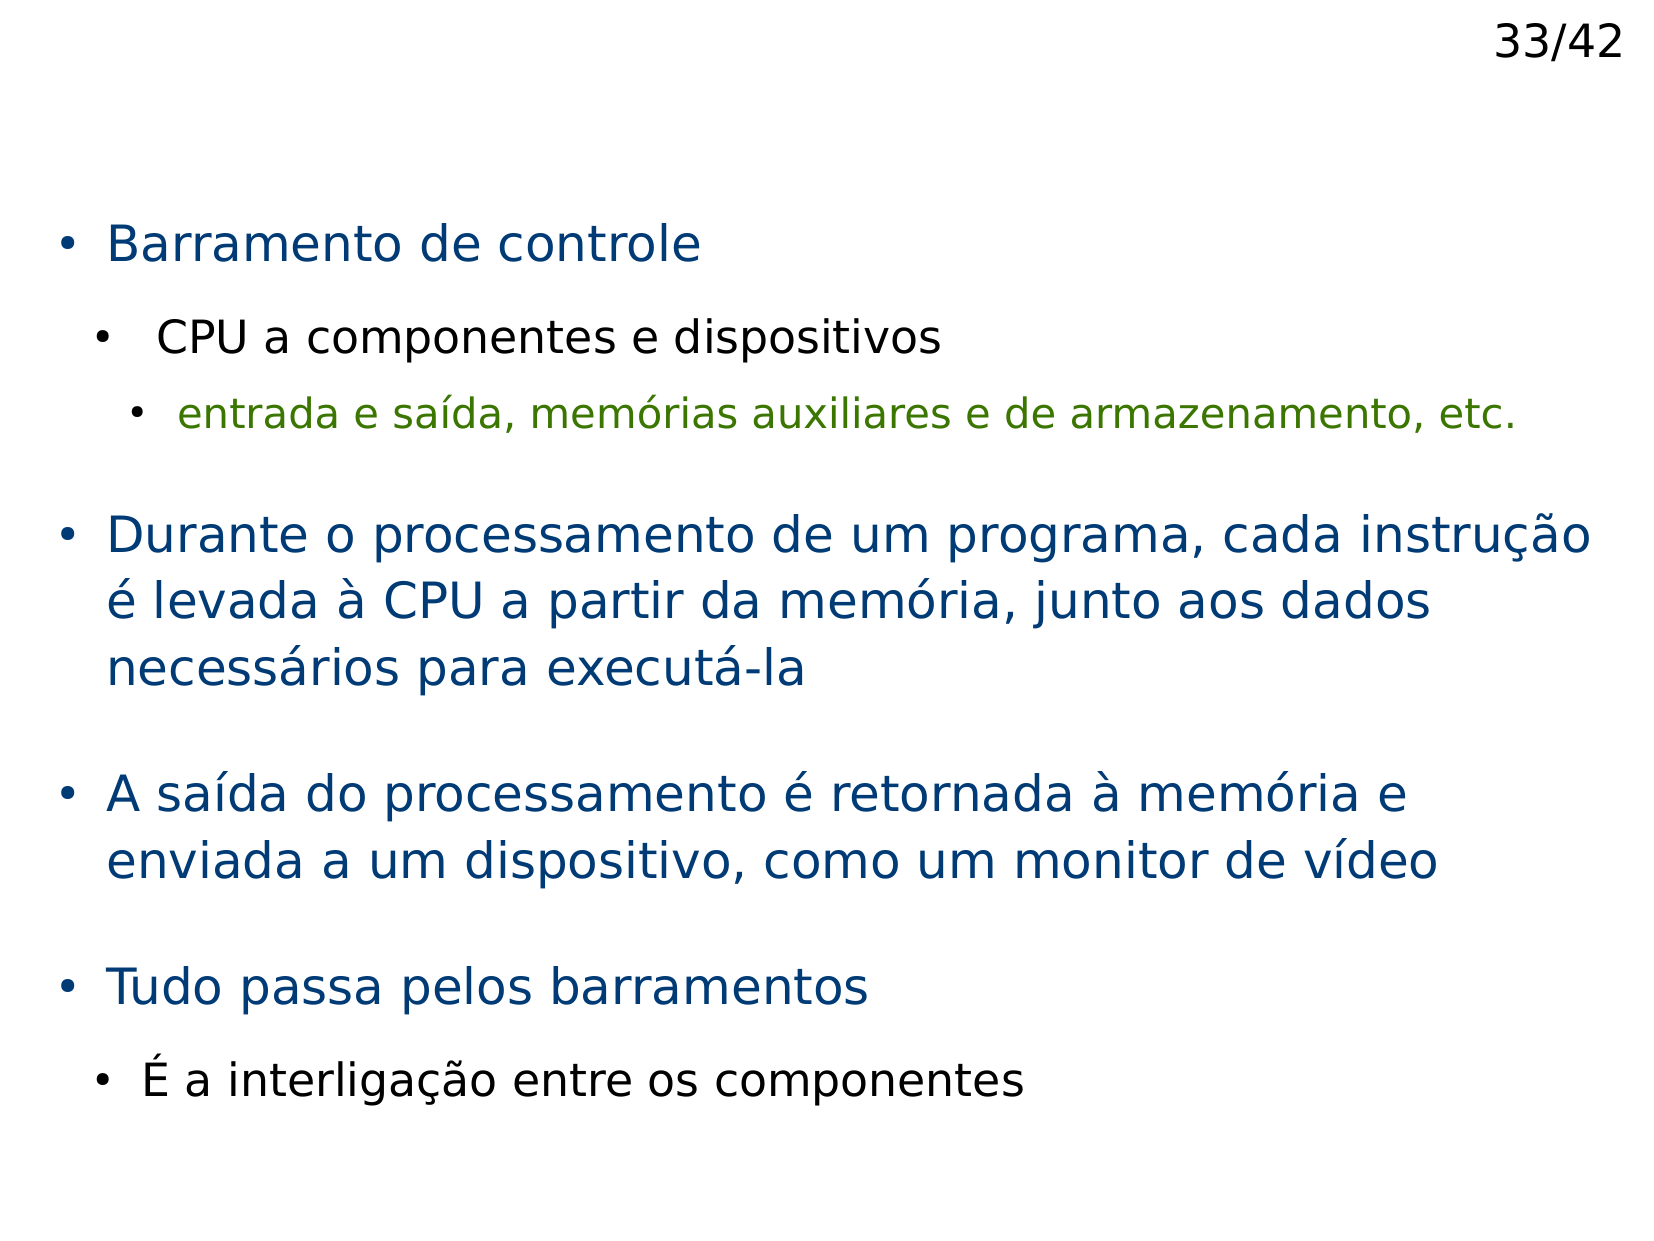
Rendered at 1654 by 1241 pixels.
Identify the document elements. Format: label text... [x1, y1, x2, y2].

list Barramento de controle CPU a componentes e dispositivos entrada e saída, memórias auxiliares e de armazenamento, etc. Durante o processamento de um programa, cada instrução é levada à CPU a partir da memória, junto aos dados necessários para executá-la A saída do processamento é retornada à memória e enviada a um dispositivo, como um monitor de vídeo Tudo passa pelos barramentos É a interligação entre os componentes [59, 206, 1625, 1211]
